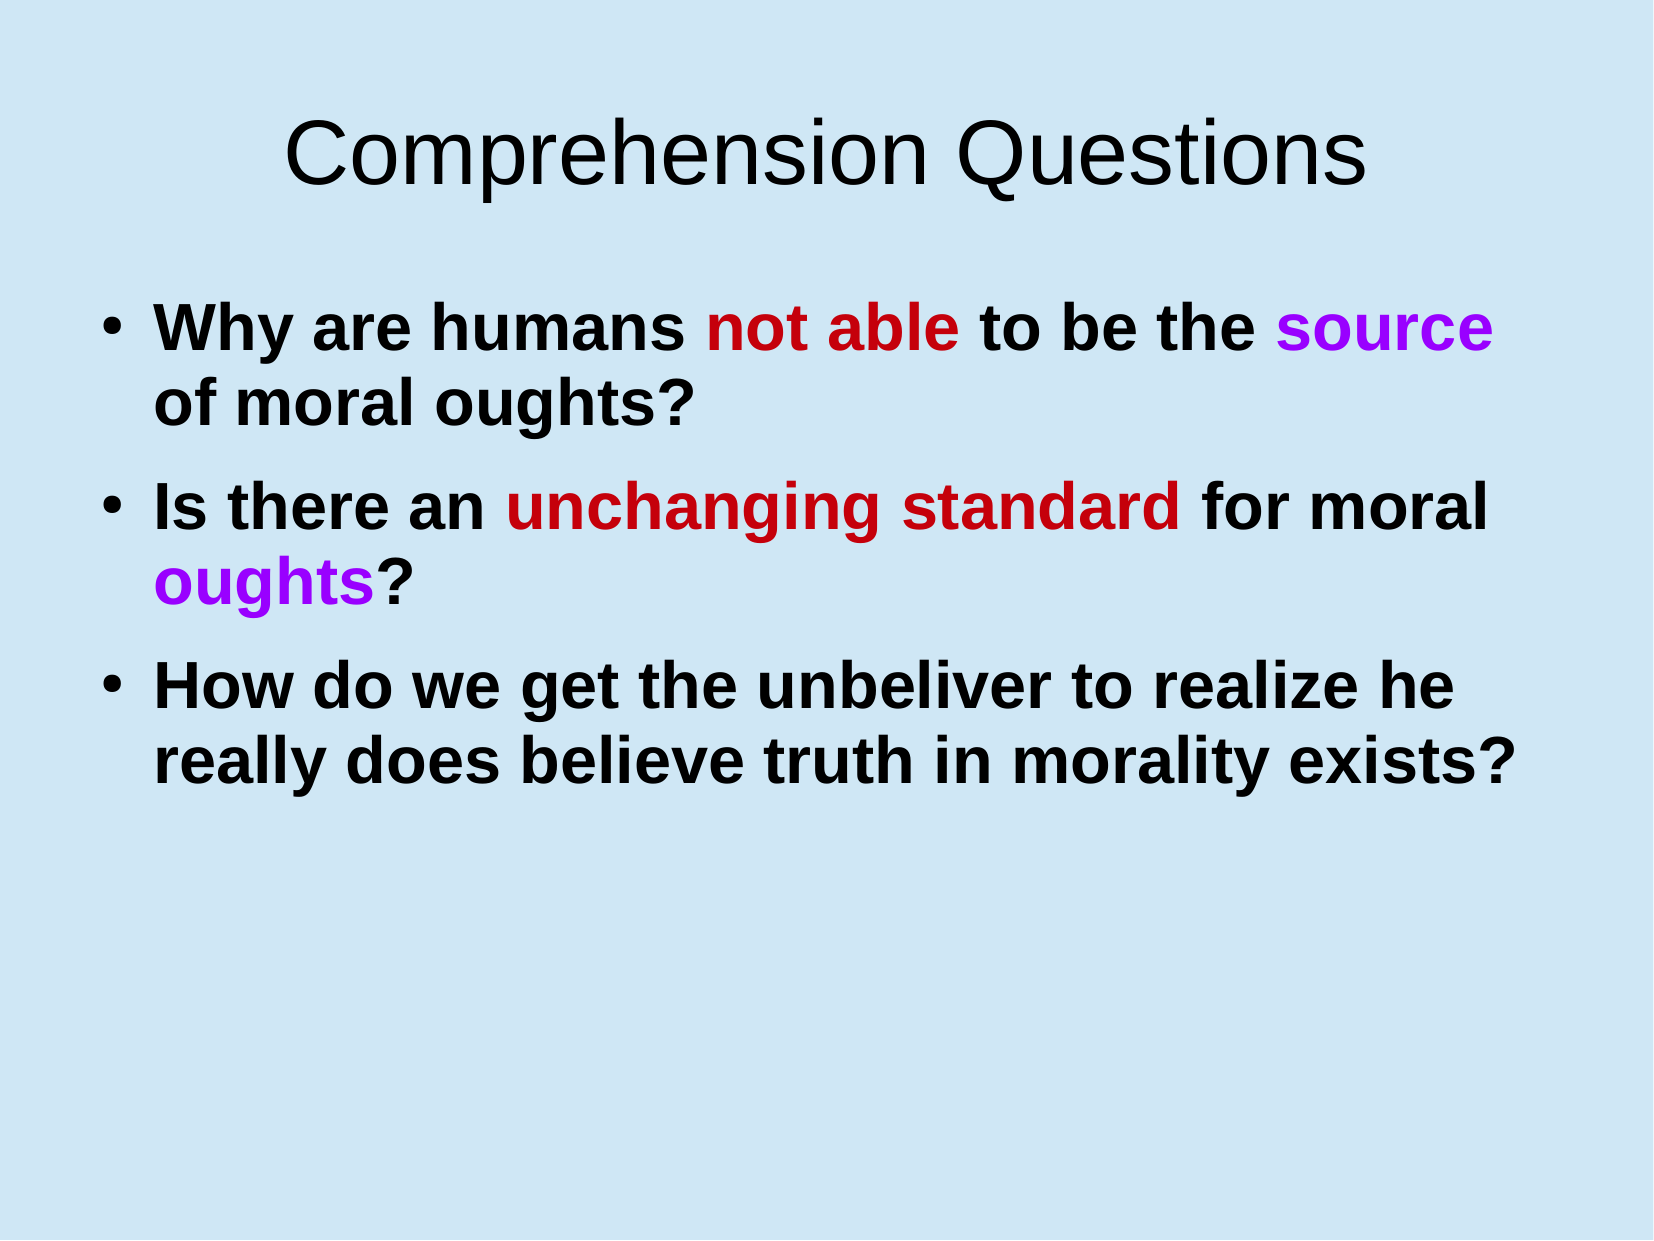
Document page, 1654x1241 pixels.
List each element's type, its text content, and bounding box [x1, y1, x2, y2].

title Comprehension Questions [82, 49, 1571, 257]
list Why are humans not able to be the source of moral oughts? Is there an unchanging standard for moral oughts? How do we get the unbeliver to realize he really does believe truth in morality exists? [82, 290, 1571, 1109]
